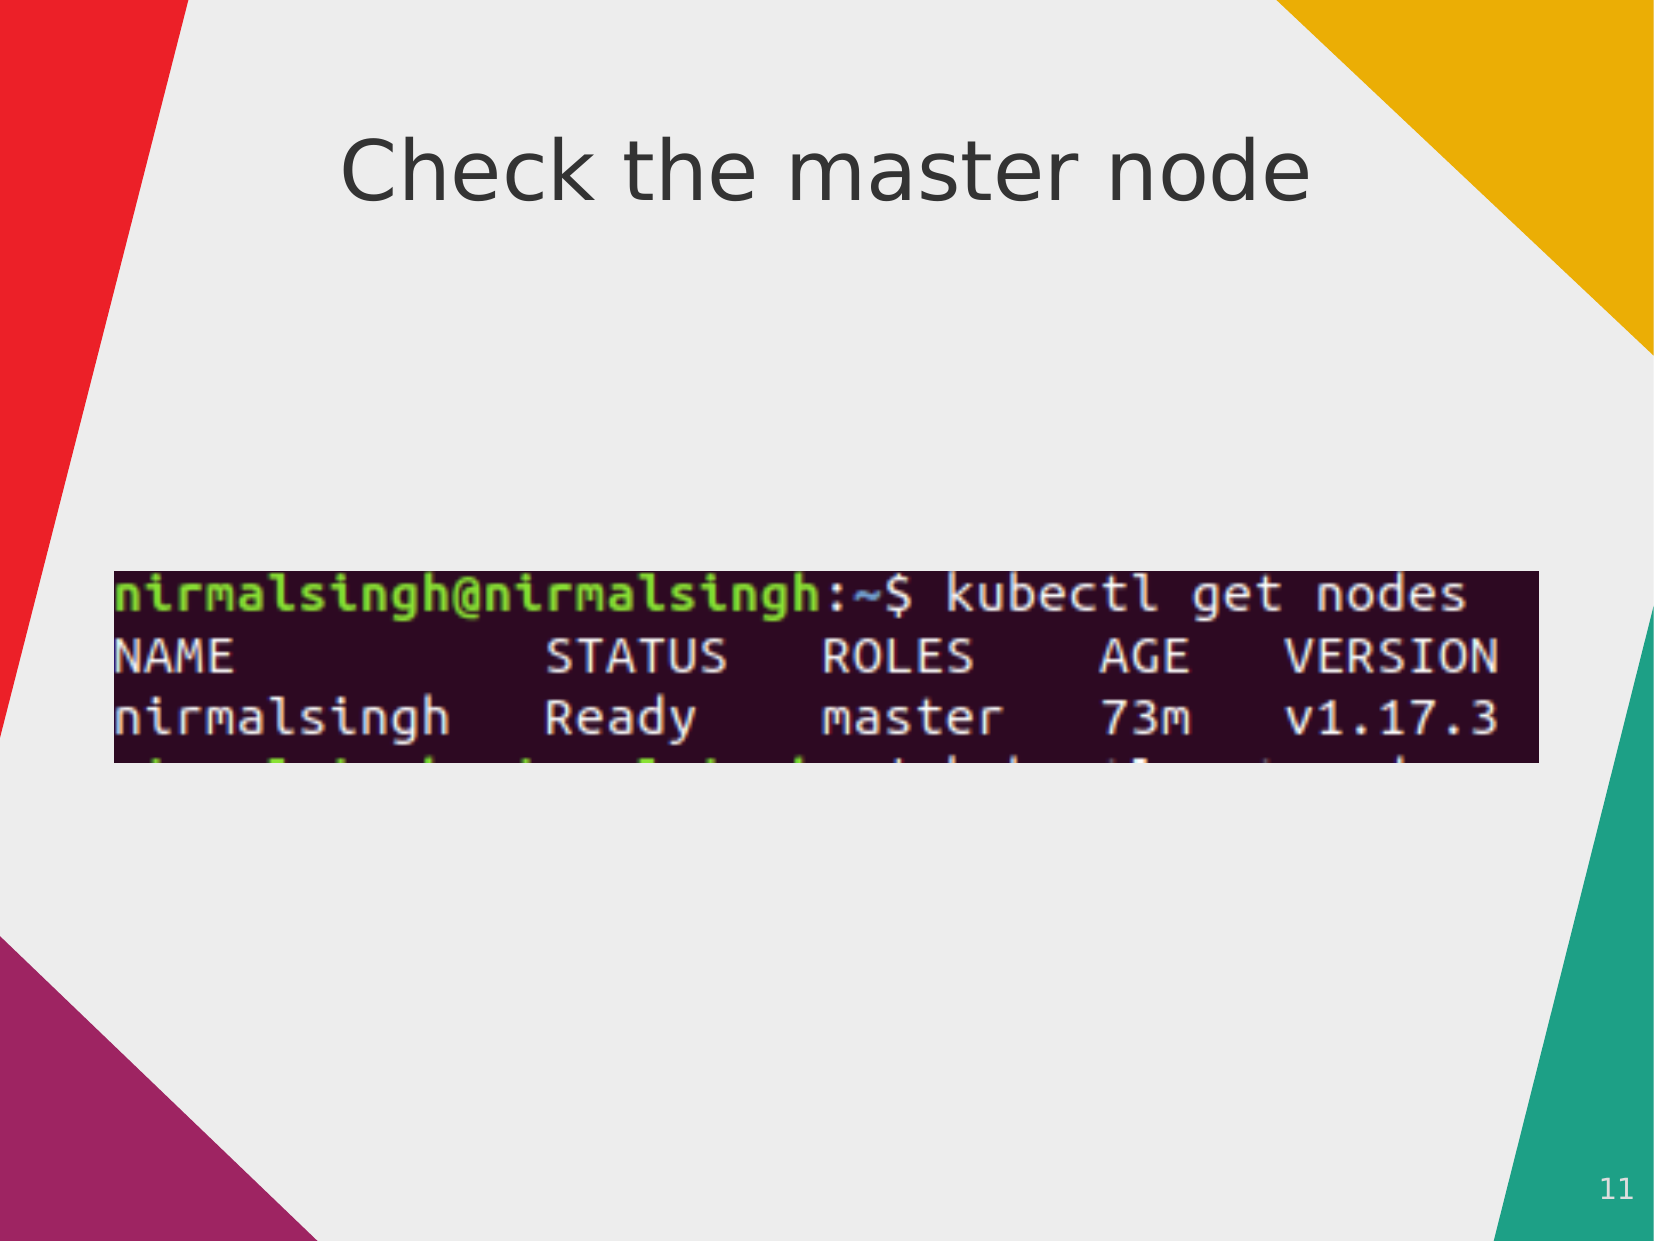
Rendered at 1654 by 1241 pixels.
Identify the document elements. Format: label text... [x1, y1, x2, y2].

picture [114, 571, 1539, 764]
title Check the master node [114, 73, 1539, 271]
